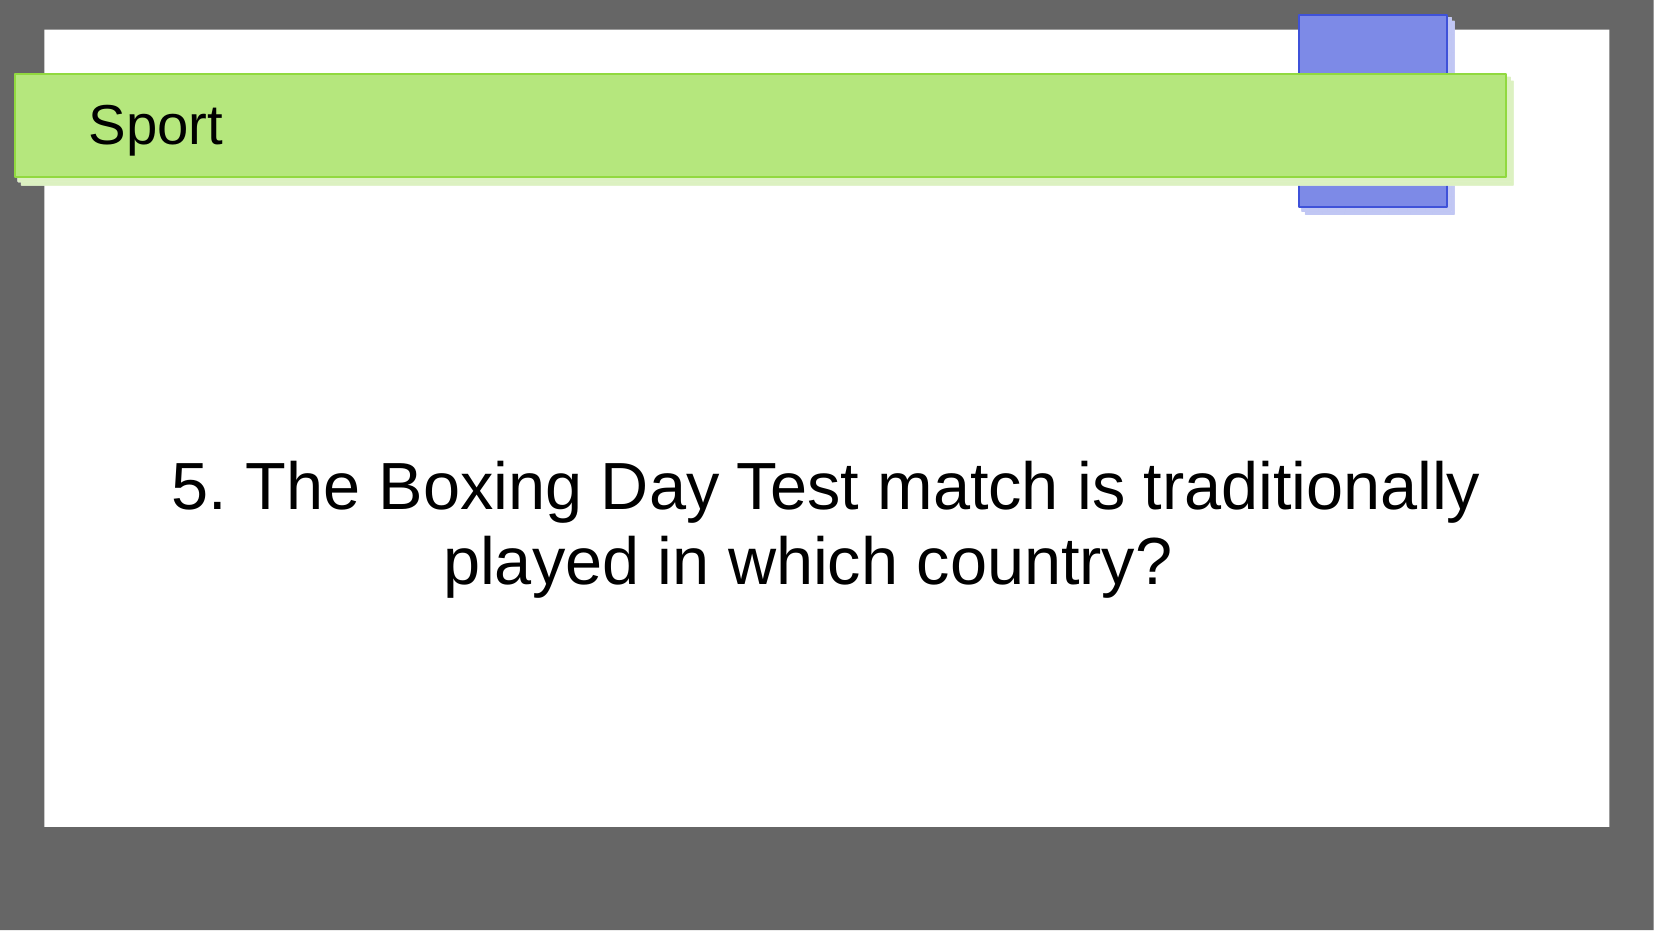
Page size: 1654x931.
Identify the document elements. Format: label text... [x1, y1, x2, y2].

text_box 5. The Boxing Day Test match is traditionally played in which country? [88, 236, 1565, 813]
title Sport [88, 73, 1506, 178]
